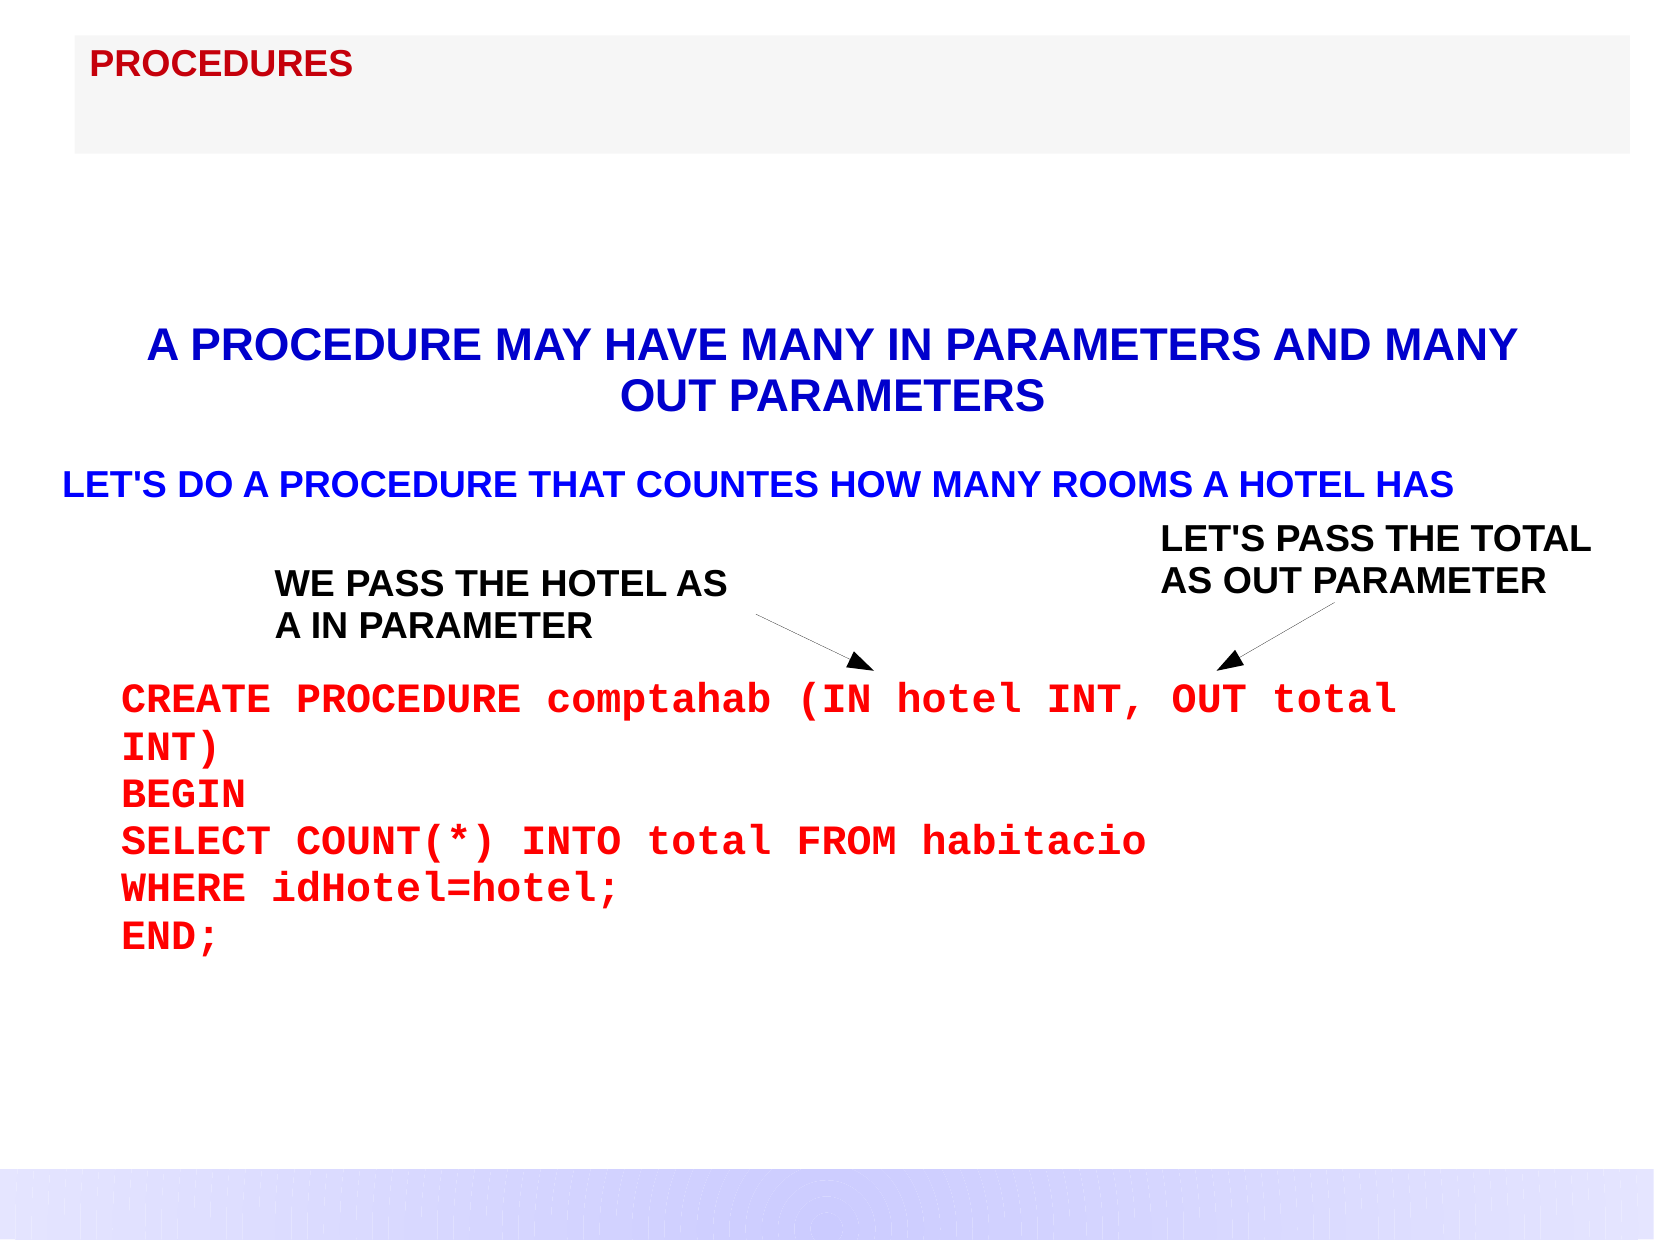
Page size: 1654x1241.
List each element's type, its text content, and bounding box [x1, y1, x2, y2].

text_box LET'S PASS THE TOTAL AS OUT PARAMETER [1145, 510, 1642, 626]
text_box WE PASS THE HOTEL AS A IN PARAMETER [259, 555, 756, 671]
text_box LET'S DO A PROCEDURE THAT COUNTES HOW MANY ROOMS A HOTEL HAS [47, 456, 1595, 558]
text_box CREATE PROCEDURE comptahab (IN hotel INT, OUT total INT) BEGIN SELECT COUNT(*) INTO total FROM habitacio WHERE idHotel=hotel; END; [106, 670, 1477, 973]
text_box [756, 558, 1291, 670]
text_box [0, 304, 1654, 1221]
text_box A PROCEDURE MAY HAVE MANY IN PARAMETERS AND MANY OUT PARAMETERS [94, 311, 1571, 431]
text_box [756, 615, 859, 670]
text_box PROCEDURES [74, 35, 1630, 154]
